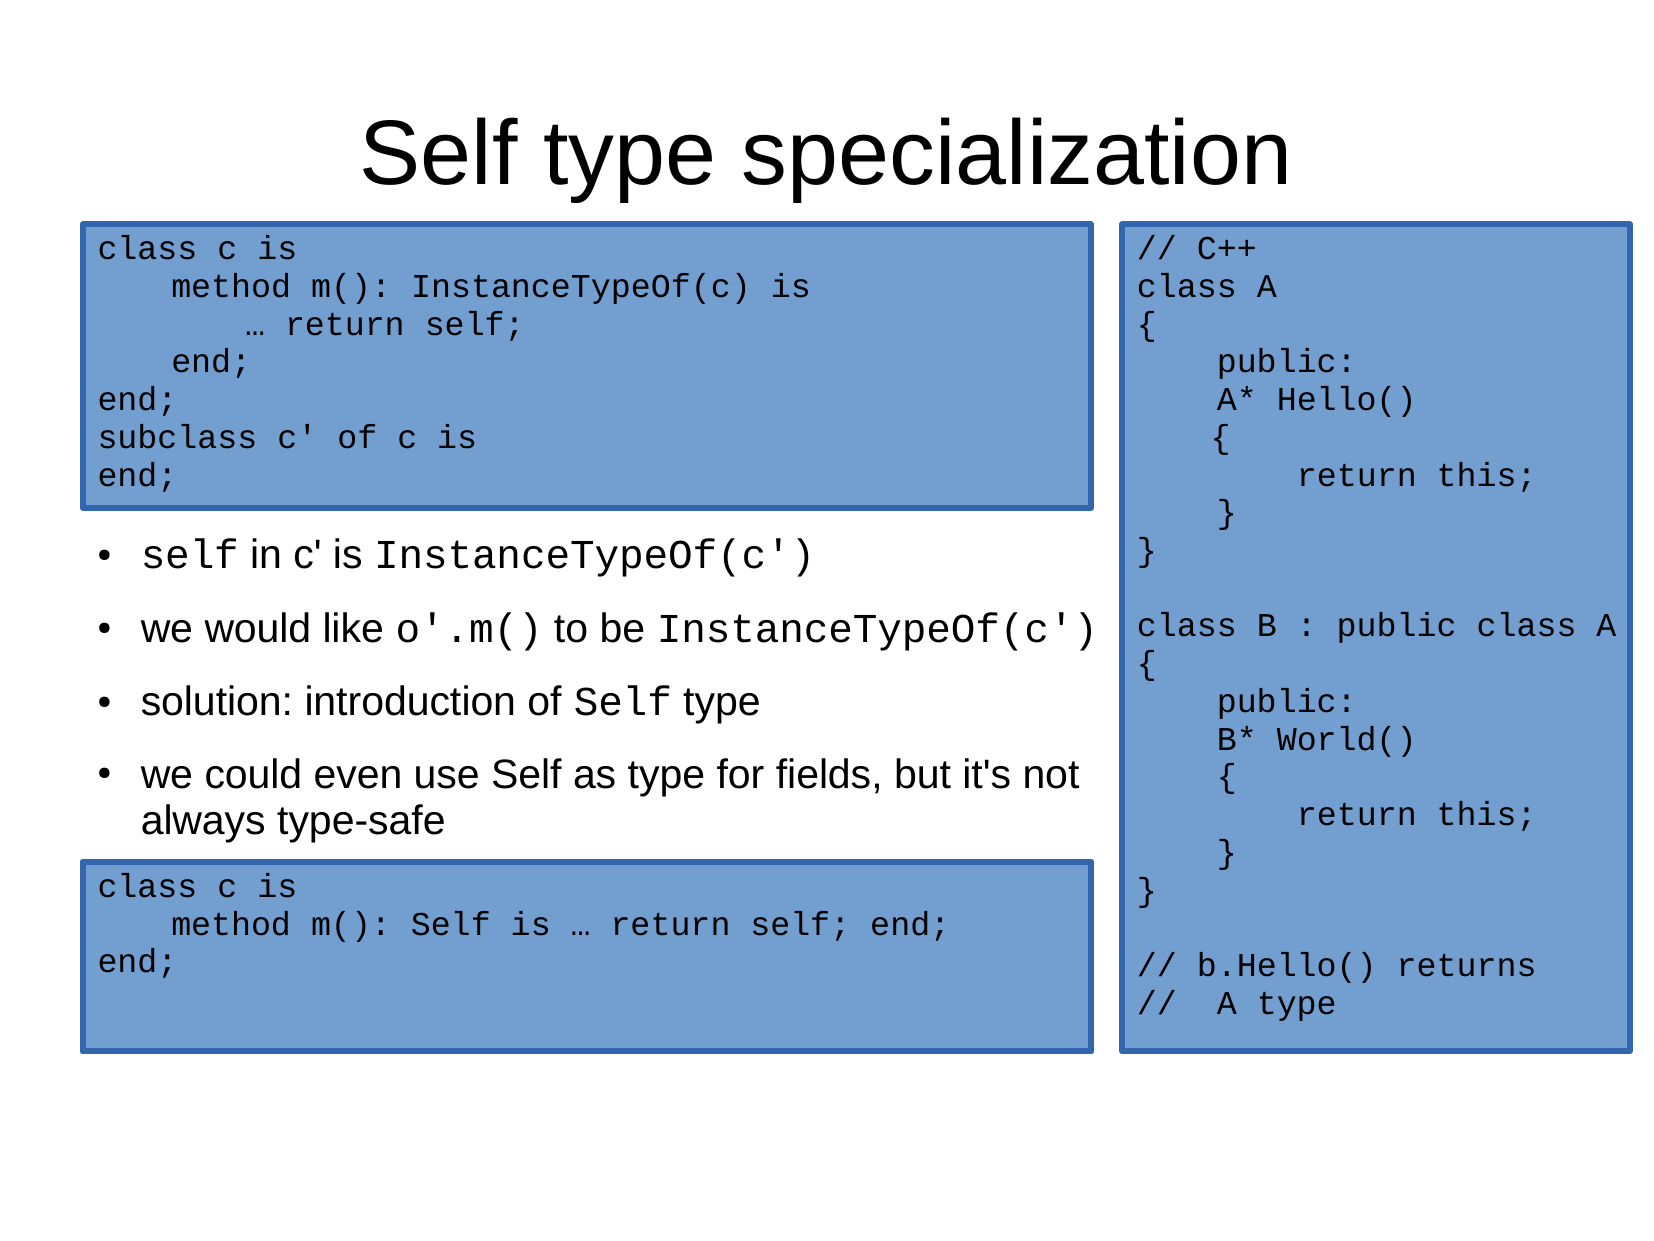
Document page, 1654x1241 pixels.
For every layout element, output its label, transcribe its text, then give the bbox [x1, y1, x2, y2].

title Self type specialization [82, 49, 1571, 257]
text_box class c is method m(): Self is … return self; end; end; [82, 862, 1092, 1052]
text_box class c is method m(): InstanceTypeOf(c) is … return self; end; end; subclass c' of c is end; [82, 224, 1092, 508]
list self in c' is InstanceTypeOf(c') we would like o'.m() to be InstanceTypeOf(c') solution: introduction of Self type we could even use Self as type for fields, but it's not always type-safe [82, 531, 1099, 851]
text_box // C++ class A { public: A* Hello() { return this; } } class B : public class A { public: B* World() { return this; } } // b.Hello() returns // A type [1122, 224, 1632, 1052]
